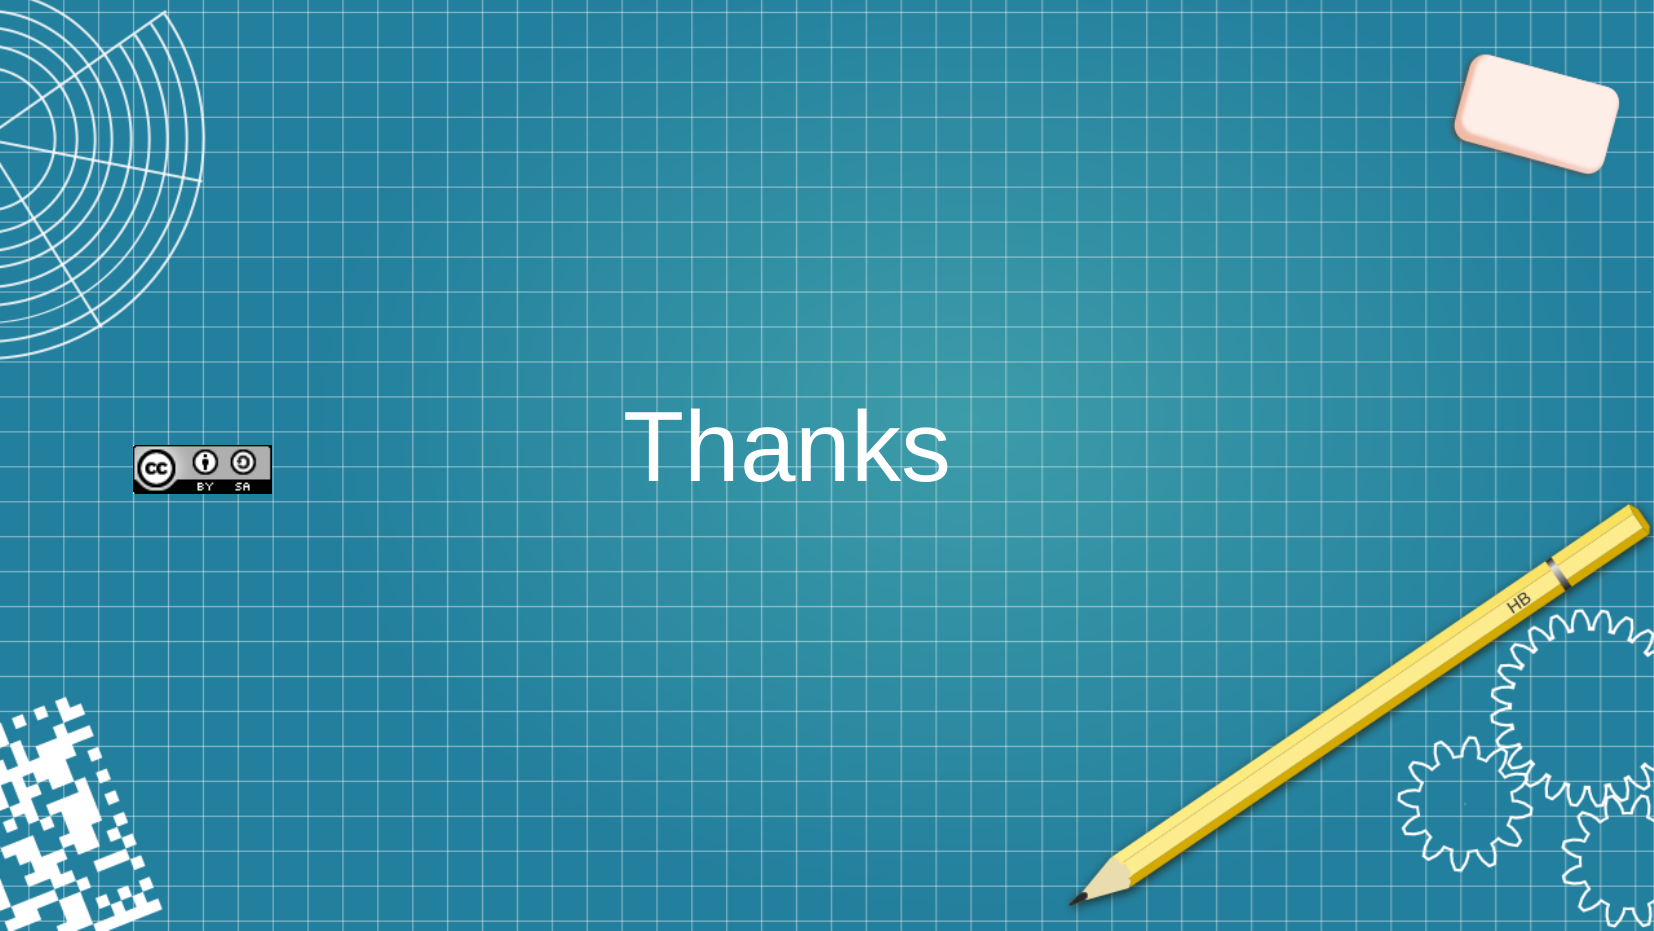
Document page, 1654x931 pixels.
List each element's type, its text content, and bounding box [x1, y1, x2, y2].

picture [0, 0, 1654, 931]
title Thanks [562, 369, 1013, 526]
